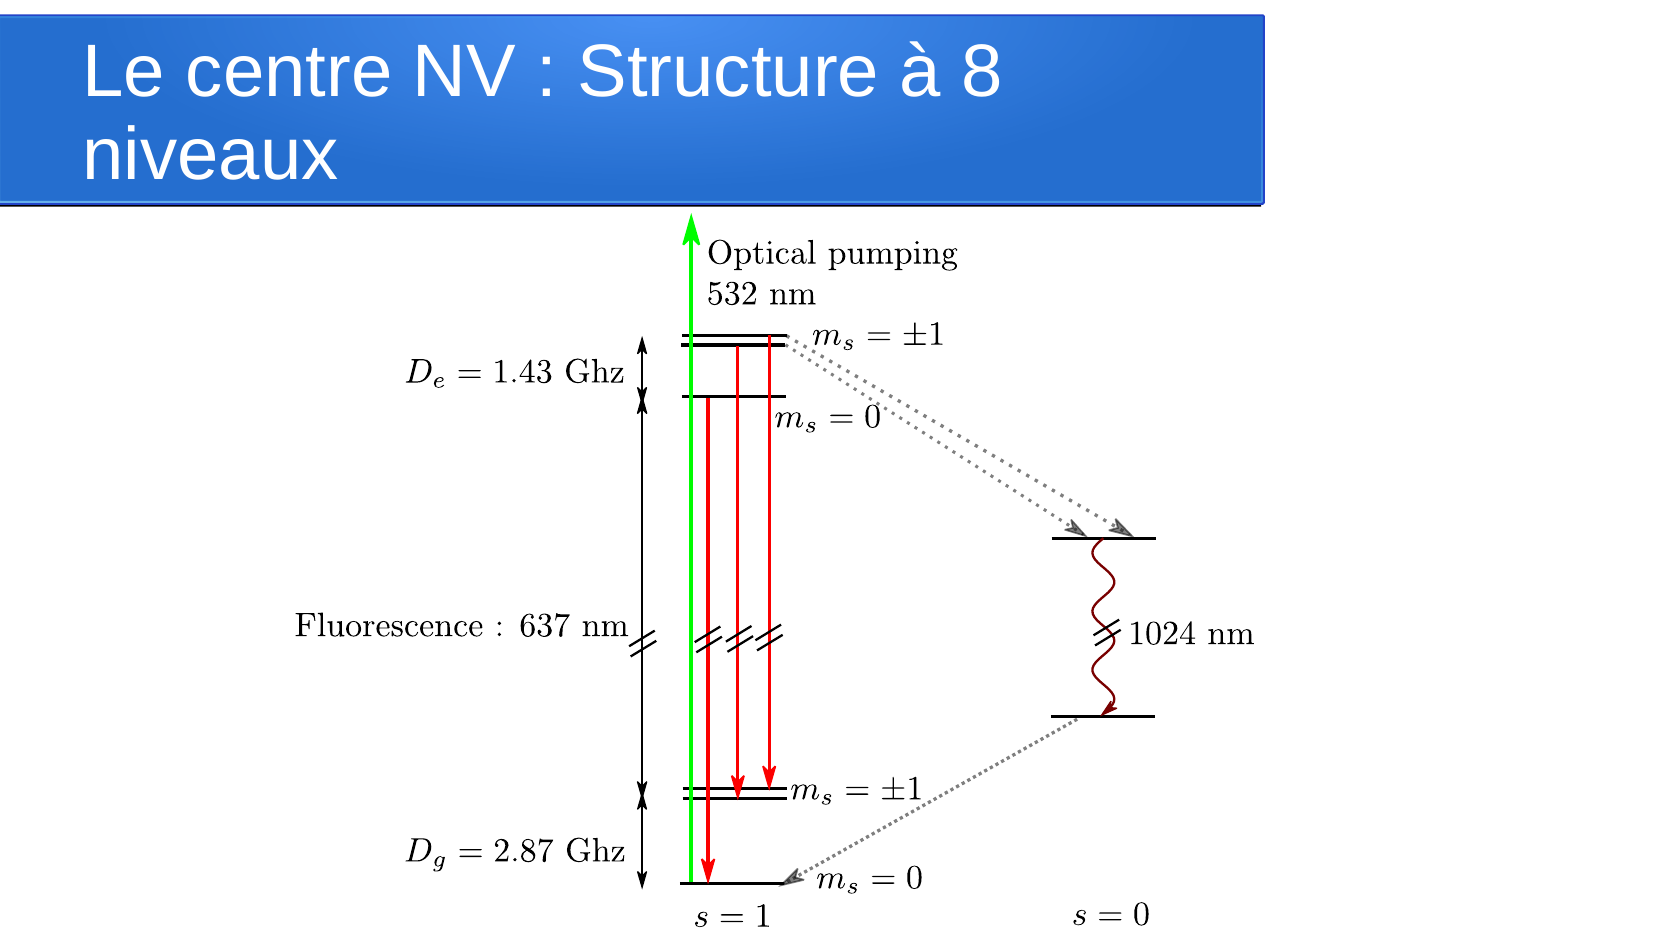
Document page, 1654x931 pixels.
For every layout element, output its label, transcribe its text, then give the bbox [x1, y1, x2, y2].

picture [295, 212, 1255, 930]
title Le centre NV : Structure à 8 niveaux [82, 29, 1235, 196]
